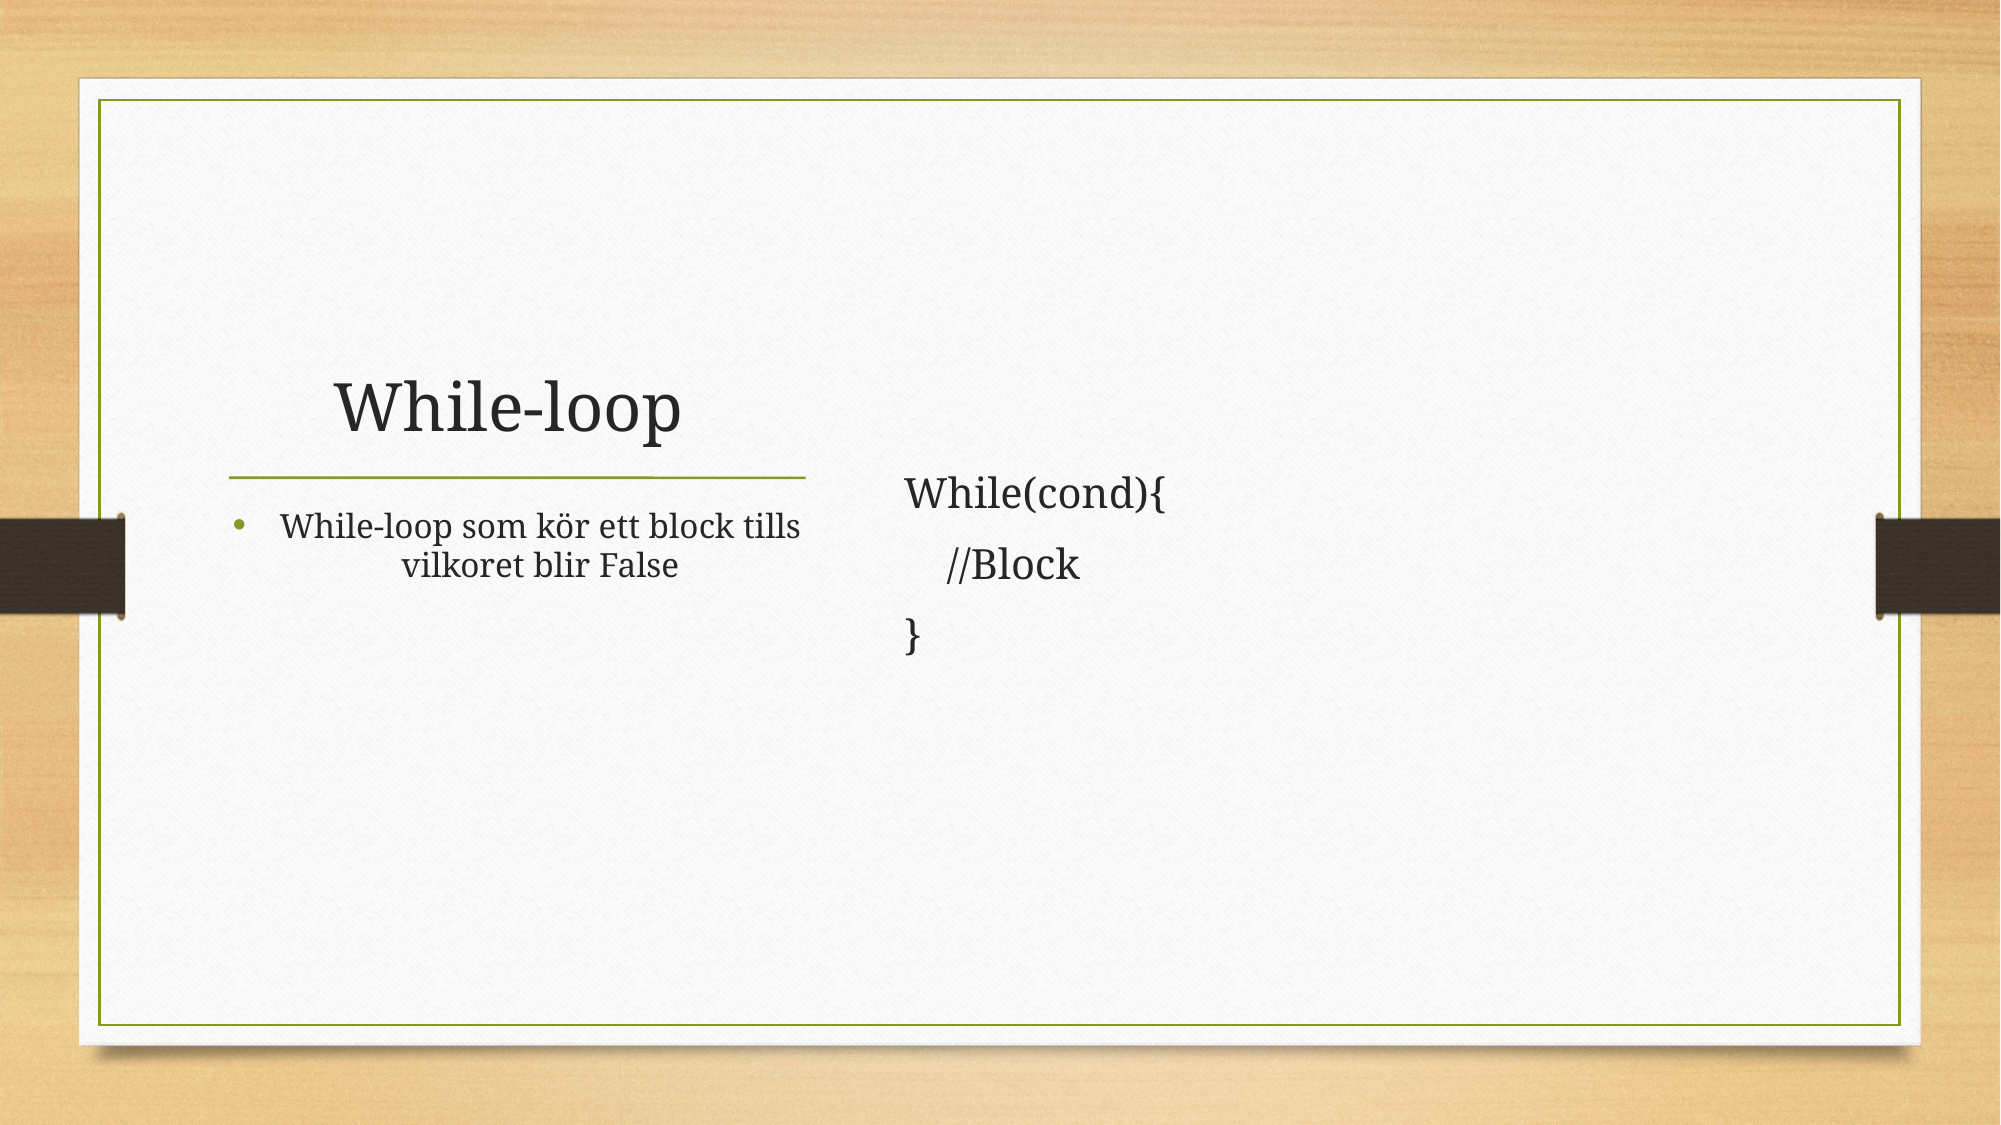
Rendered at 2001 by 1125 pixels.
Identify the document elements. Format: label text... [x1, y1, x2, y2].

list While-loop som kör ett block tills vilkoret blir False [212, 497, 823, 898]
title While-loop [212, 227, 823, 453]
picture [0, 0, 2001, 1125]
list While(cond){ //Block } [888, 161, 1787, 964]
